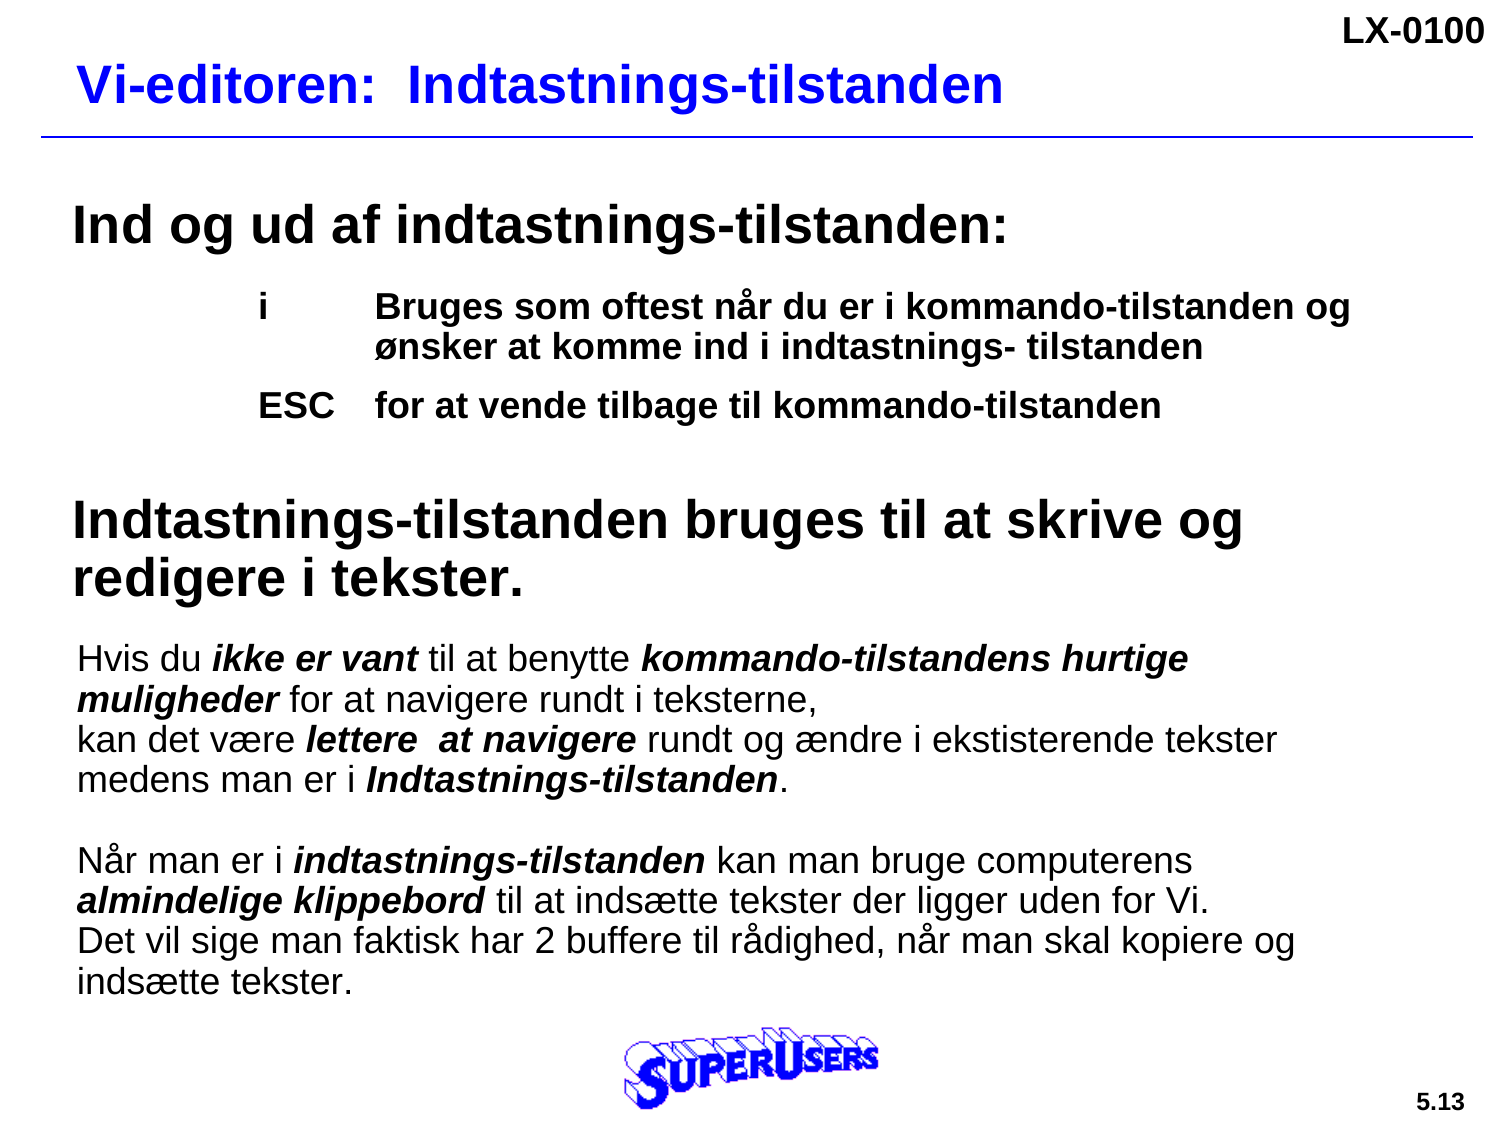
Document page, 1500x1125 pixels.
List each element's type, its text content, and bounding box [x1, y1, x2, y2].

title Vi-editoren: Indtastnings-tilstanden [76, 39, 1424, 126]
list Hvis du ikke er vant til at benytte kommando-tilstandens hurtige muligheder for at navigere rundt i teksterne, kan det være lettere at navigere rundt og ændre i ekstisterende tekster medens man er i Indtastnings-tilstanden. Når man er i indtastnings-tilstanden kan man bruge computerens almindelige klippebord til at indsætte tekster der ligger uden for Vi. Det vil sige man faktisk har 2 buffere til rådighed, når man skal kopiere og indsætte tekster. [76, 639, 1376, 1004]
list Indtastnings-tilstanden bruges til at skrive og redigere i tekster. [58, 484, 1388, 619]
list i Bruges som oftest når du er i kommando-tilstanden og ønsker at komme ind i indtastnings- tilstanden ESC for at vende tilbage til kommando-tilstanden [185, 287, 1362, 473]
list Ind og ud af indtastnings-tilstanden: [58, 189, 1388, 266]
picture [620, 1023, 880, 1111]
